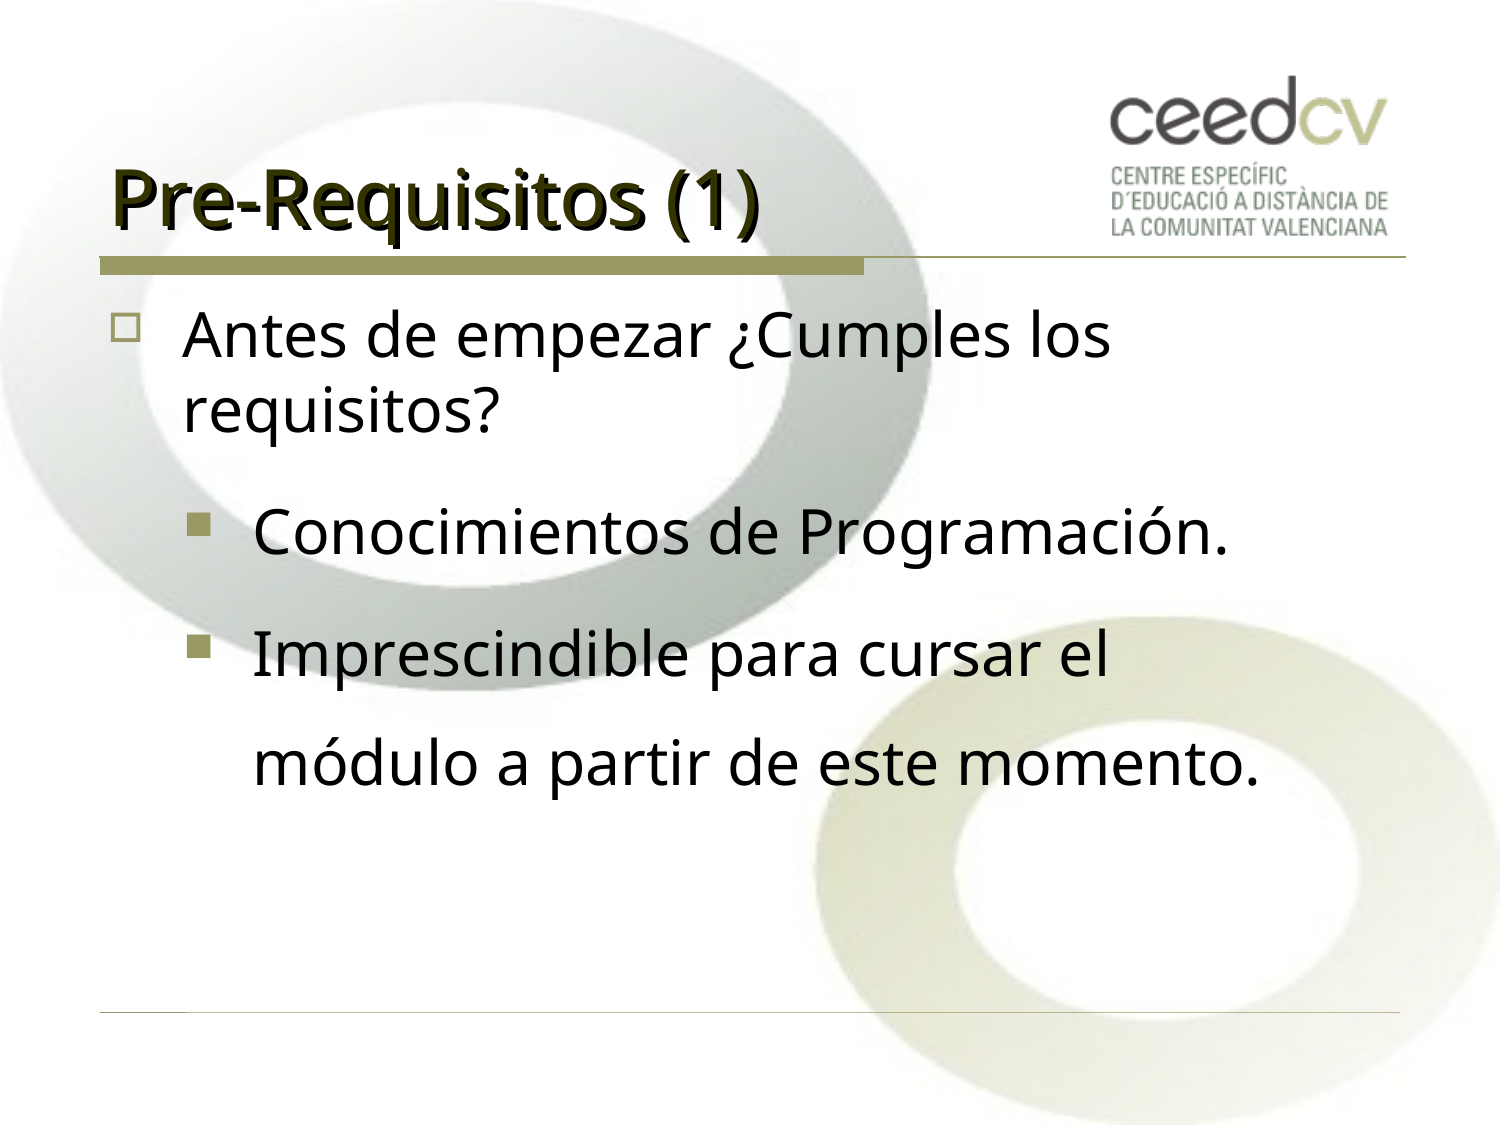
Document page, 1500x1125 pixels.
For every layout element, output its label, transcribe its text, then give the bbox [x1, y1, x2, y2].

title Pre-Requisitos (1) [94, 50, 1407, 250]
list Antes de empezar ¿Cumples los requisitos? Conocimientos de Programación. Imprescindible para cursar el módulo a partir de este momento. [92, 287, 1353, 1013]
picture [0, 0, 1500, 1125]
